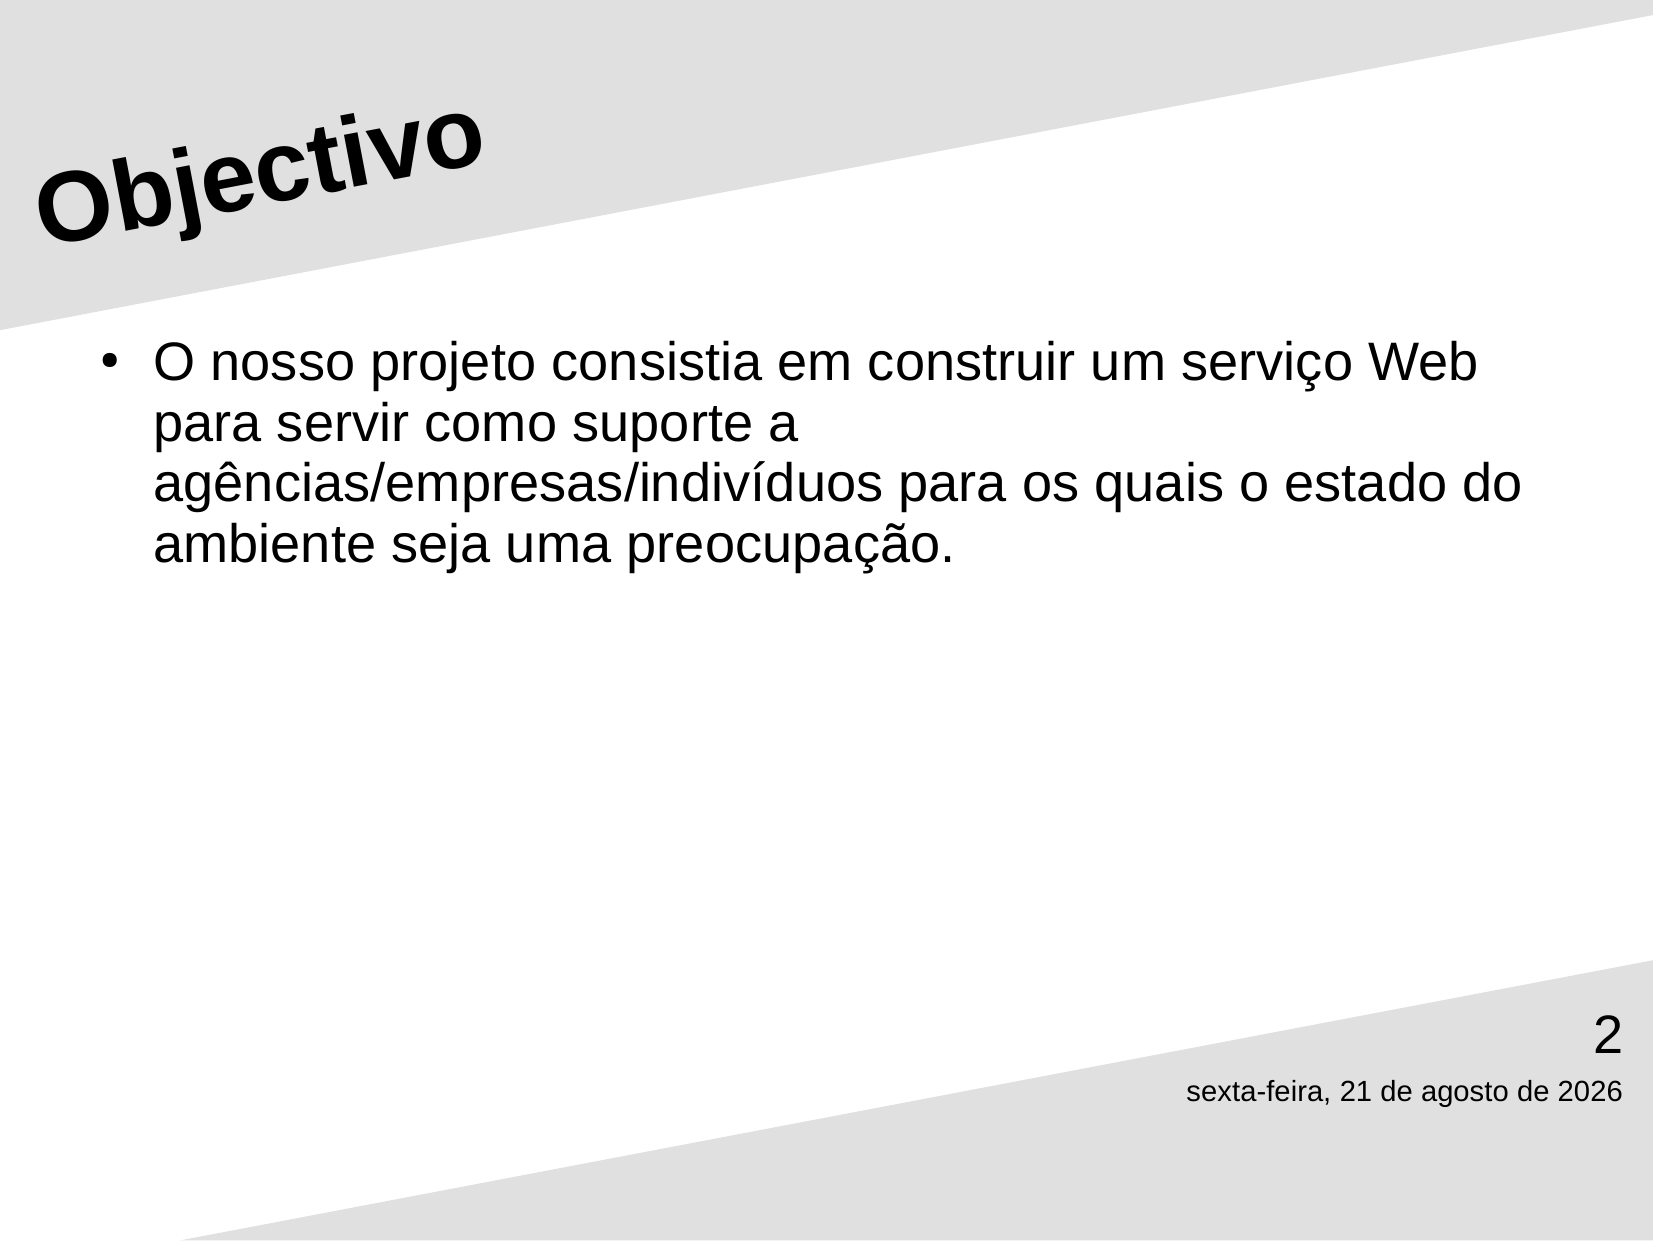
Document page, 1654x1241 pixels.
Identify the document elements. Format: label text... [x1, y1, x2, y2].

title Objectivo [16, 0, 1518, 315]
list O nosso projeto consistia em construir um serviço Web para servir como suporte a agências/empresas/indivíduos para os quais o estado do ambiente seja uma preocupação. [82, 331, 1538, 1052]
